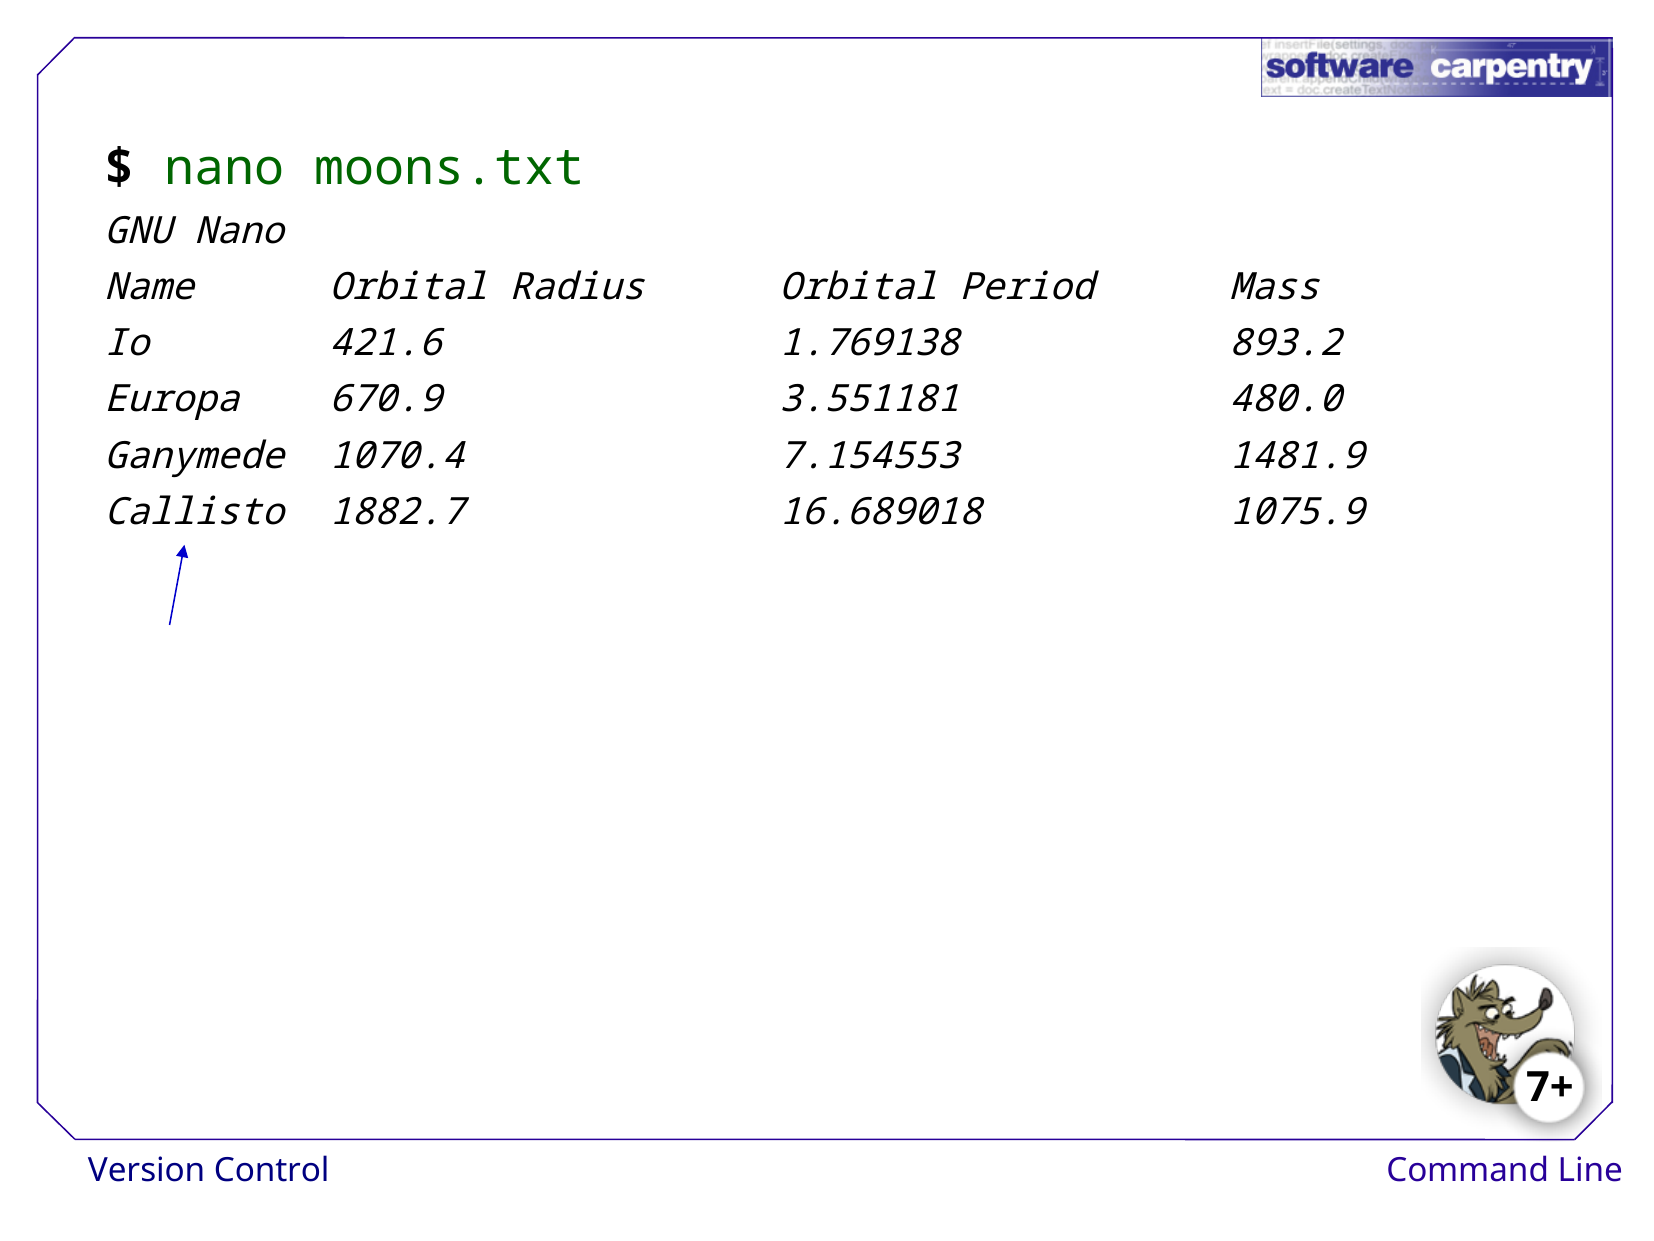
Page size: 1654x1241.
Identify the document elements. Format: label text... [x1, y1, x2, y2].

picture [1421, 947, 1602, 1142]
text_box 7+ [1505, 1057, 1595, 1119]
picture [1261, 39, 1613, 97]
text_box $ nano moons.txt GNU Nano Name Orbital Radius Orbital Period Mass Io 421.6 1.769138 893.2 Europa 670.9 3.551181 480.0 Ganymede 1070.4 7.154553 1481.9 Callisto 1882.7 16.689018 1075.9 [89, 112, 1572, 1036]
